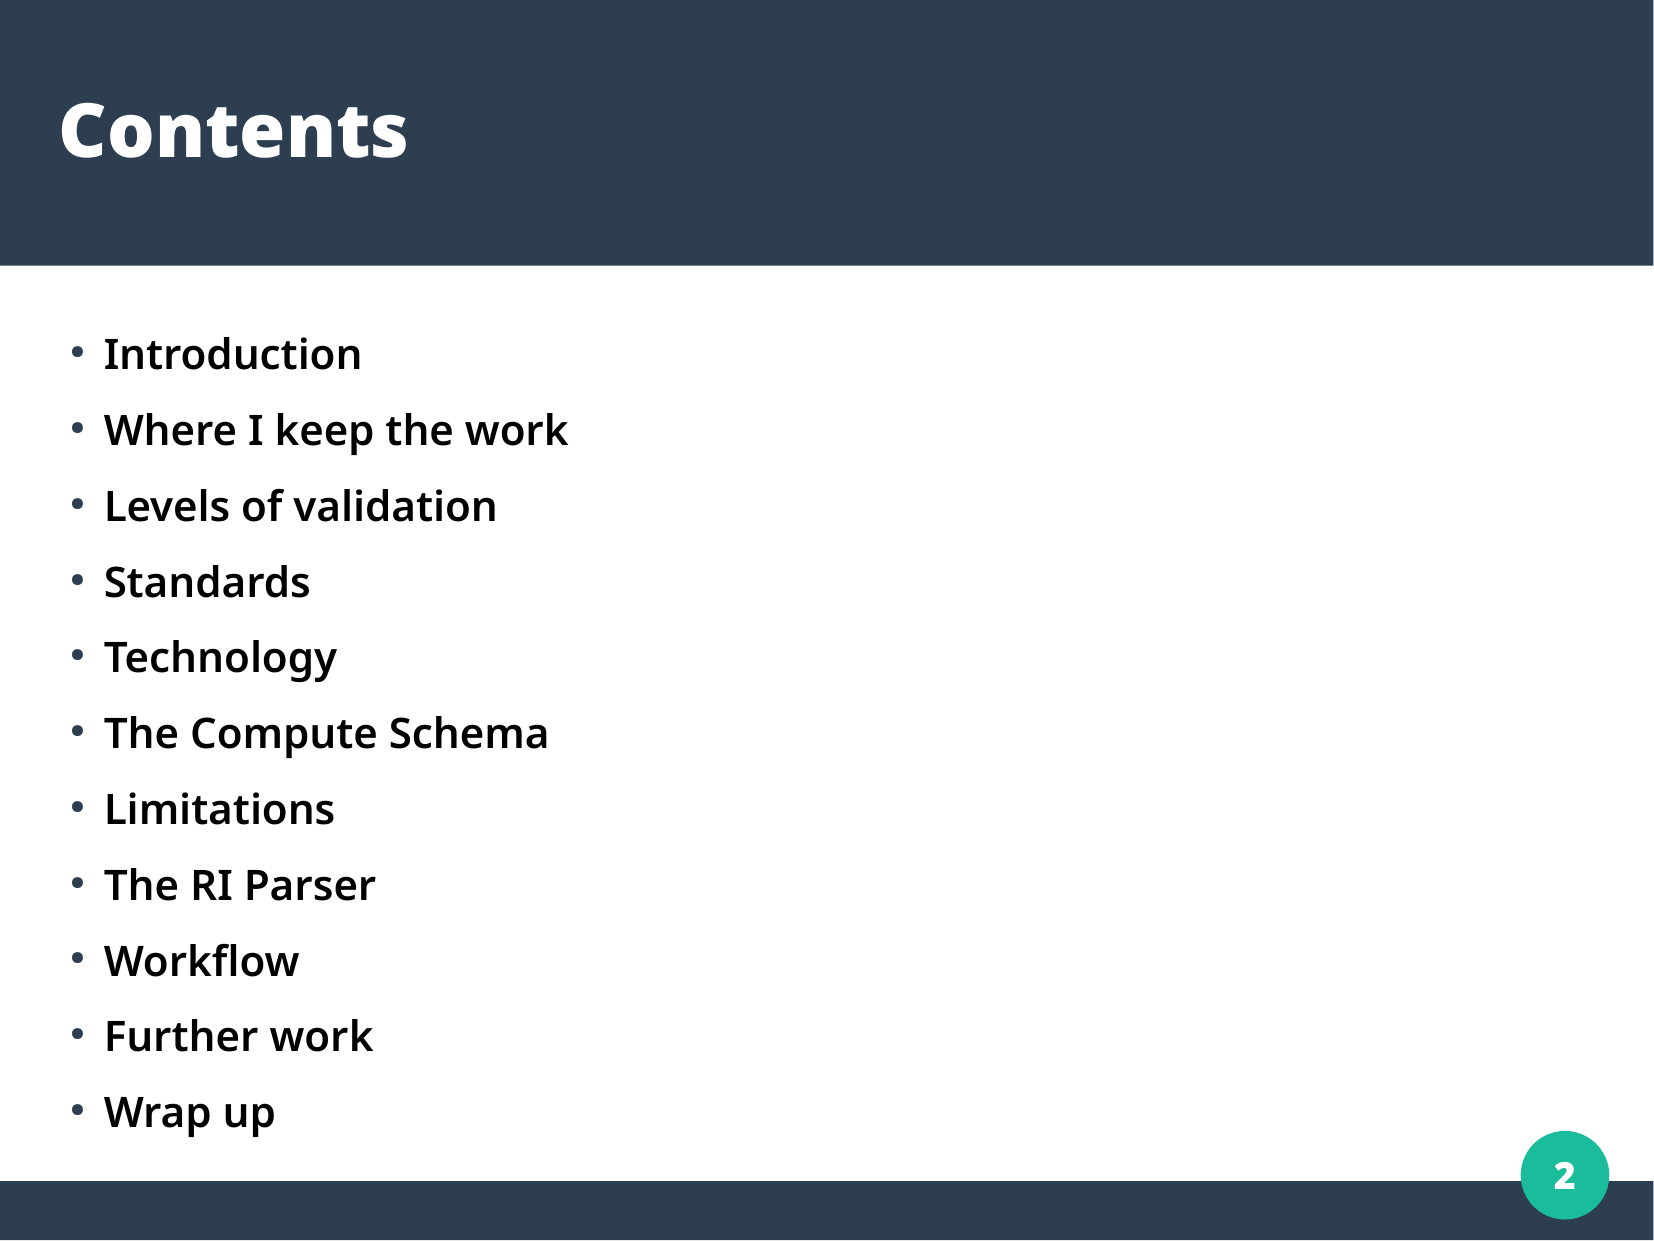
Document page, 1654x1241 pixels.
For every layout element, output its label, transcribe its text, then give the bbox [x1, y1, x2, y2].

list Introduction Where I keep the work Levels of validation Standards Technology The Compute Schema Limitations The RI Parser Workflow Further work Wrap up [59, 324, 1595, 1152]
title Contents [59, 49, 1595, 207]
